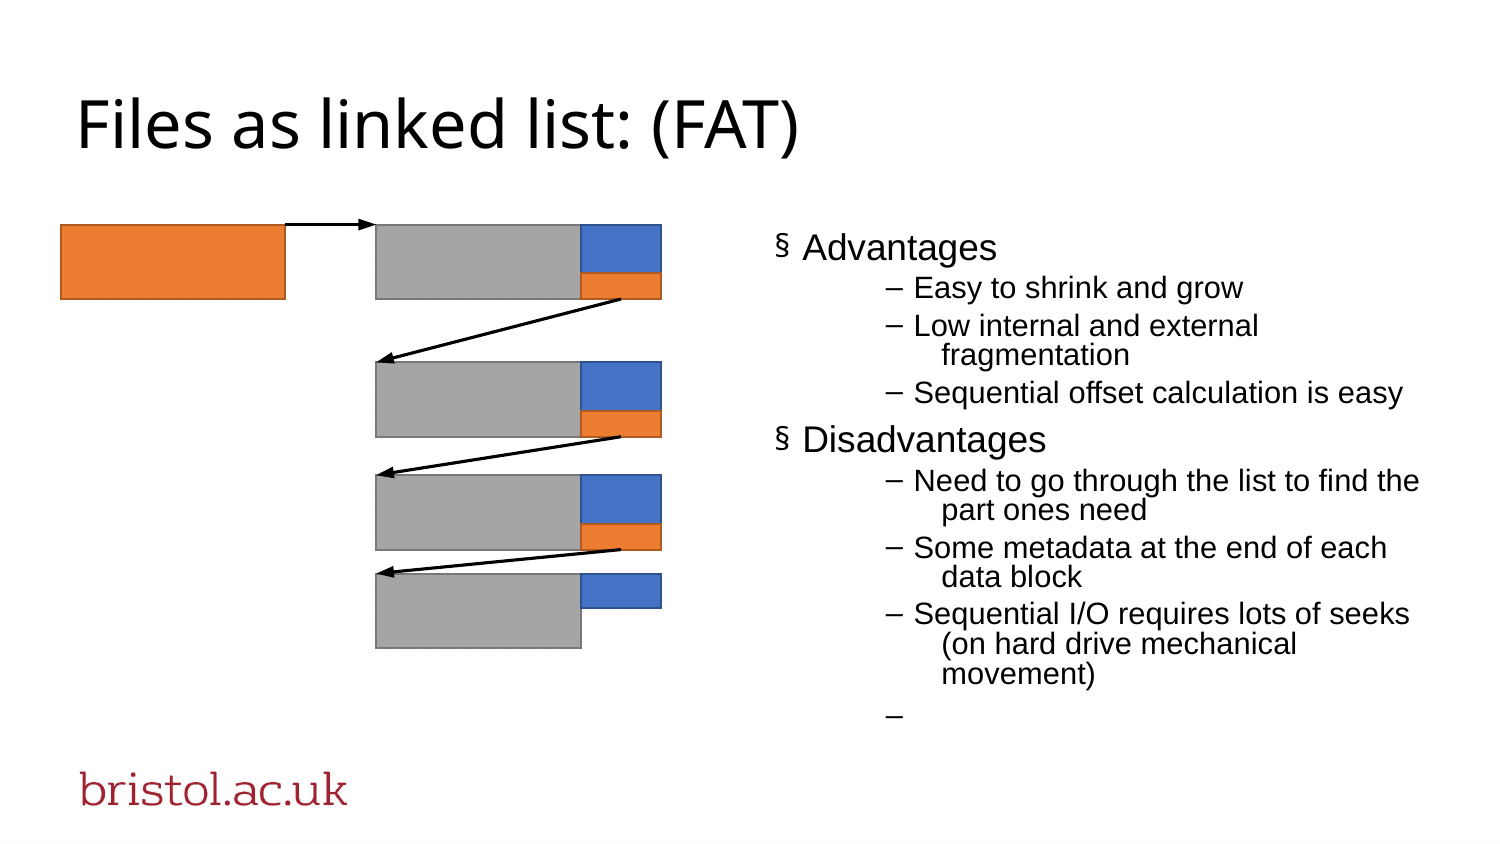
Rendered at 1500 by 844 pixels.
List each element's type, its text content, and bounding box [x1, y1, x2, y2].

text_box [376, 475, 661, 550]
text_box [376, 362, 661, 437]
text_box [376, 574, 661, 648]
text_box [61, 225, 285, 299]
list Advantages Easy to shrink and grow Low internal and external fragmentation Sequential offset calculation is easy Disadvantages Need to go through the list to find the part ones need Some metadata at the end of each data block Sequential I/O requires lots of seeks (on hard drive mechanical movement) [759, 224, 1440, 699]
text_box [376, 225, 661, 299]
title Files as linked list: (FAT) [60, 44, 1440, 209]
